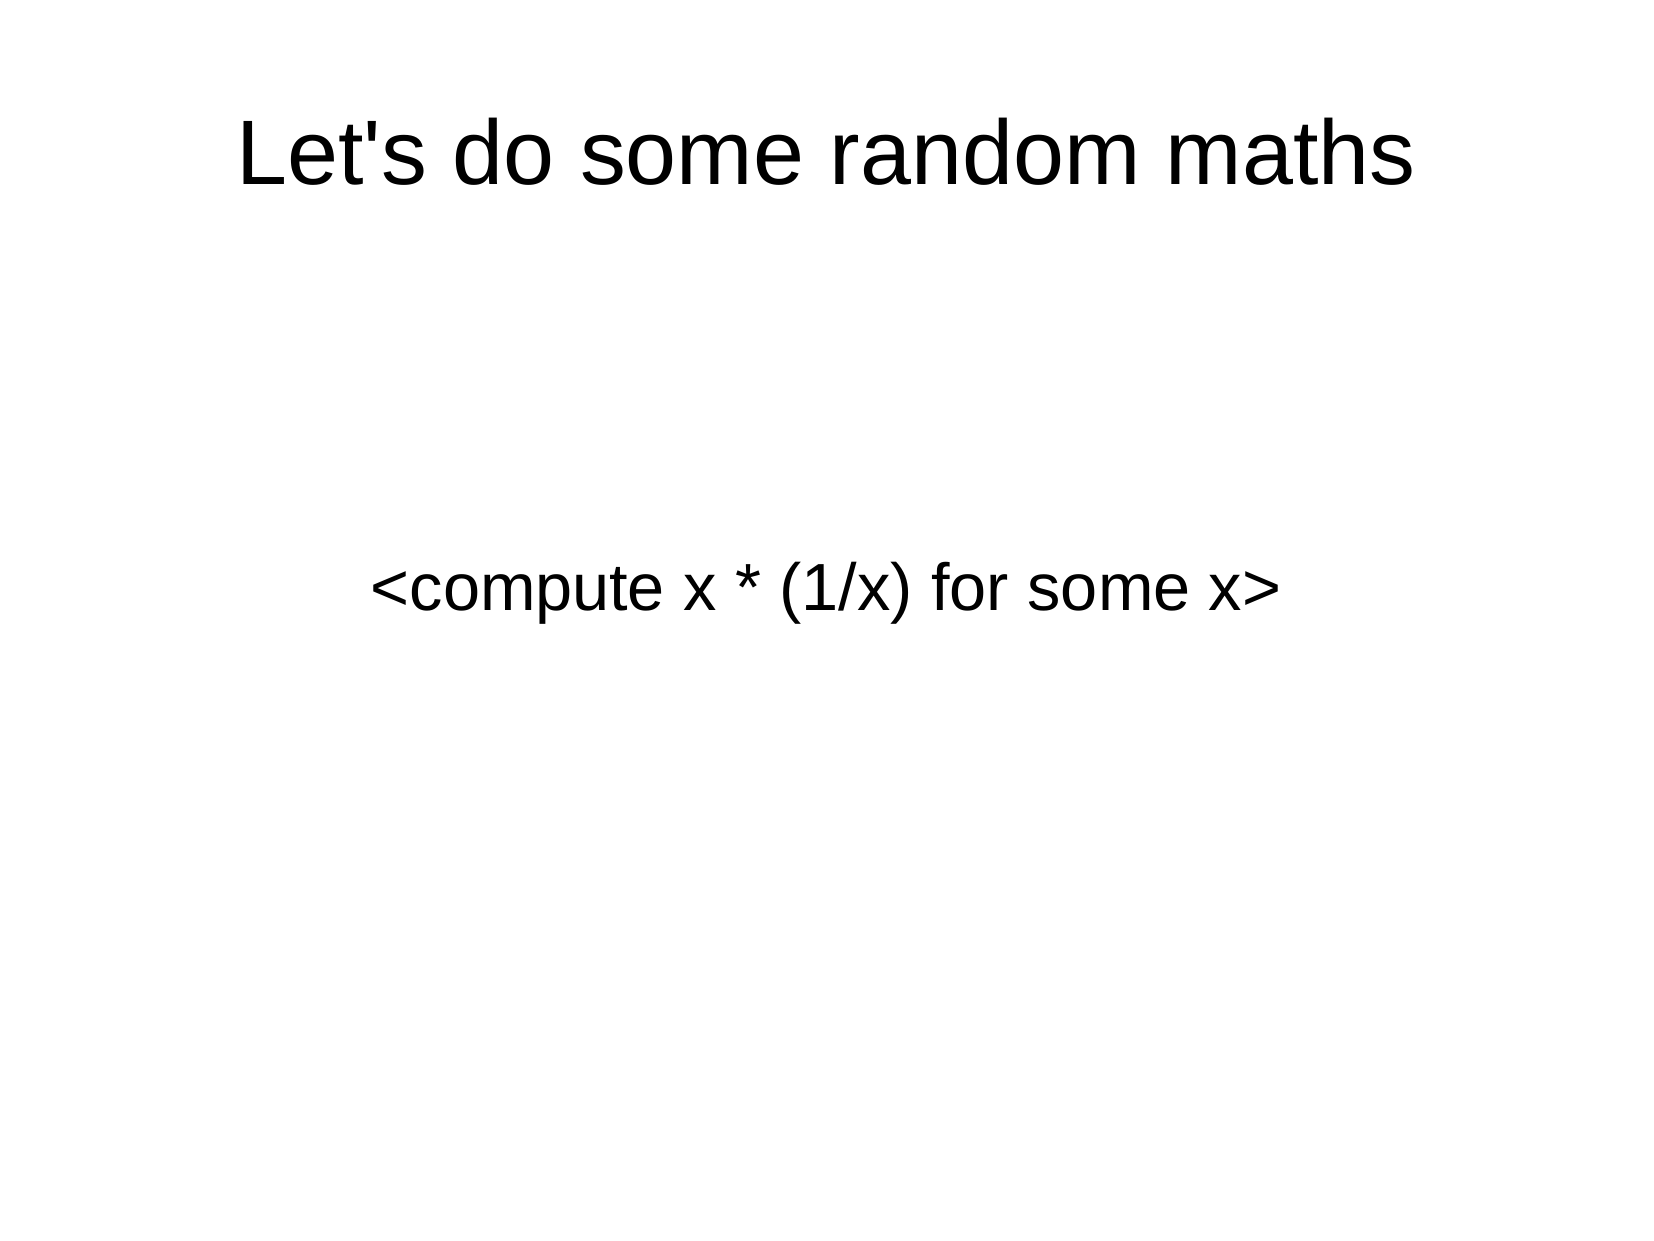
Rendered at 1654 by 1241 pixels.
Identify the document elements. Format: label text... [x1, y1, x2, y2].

title Let's do some random maths [82, 49, 1571, 257]
subtitle <compute x * (1/x) for some x> [82, 290, 1571, 1109]
